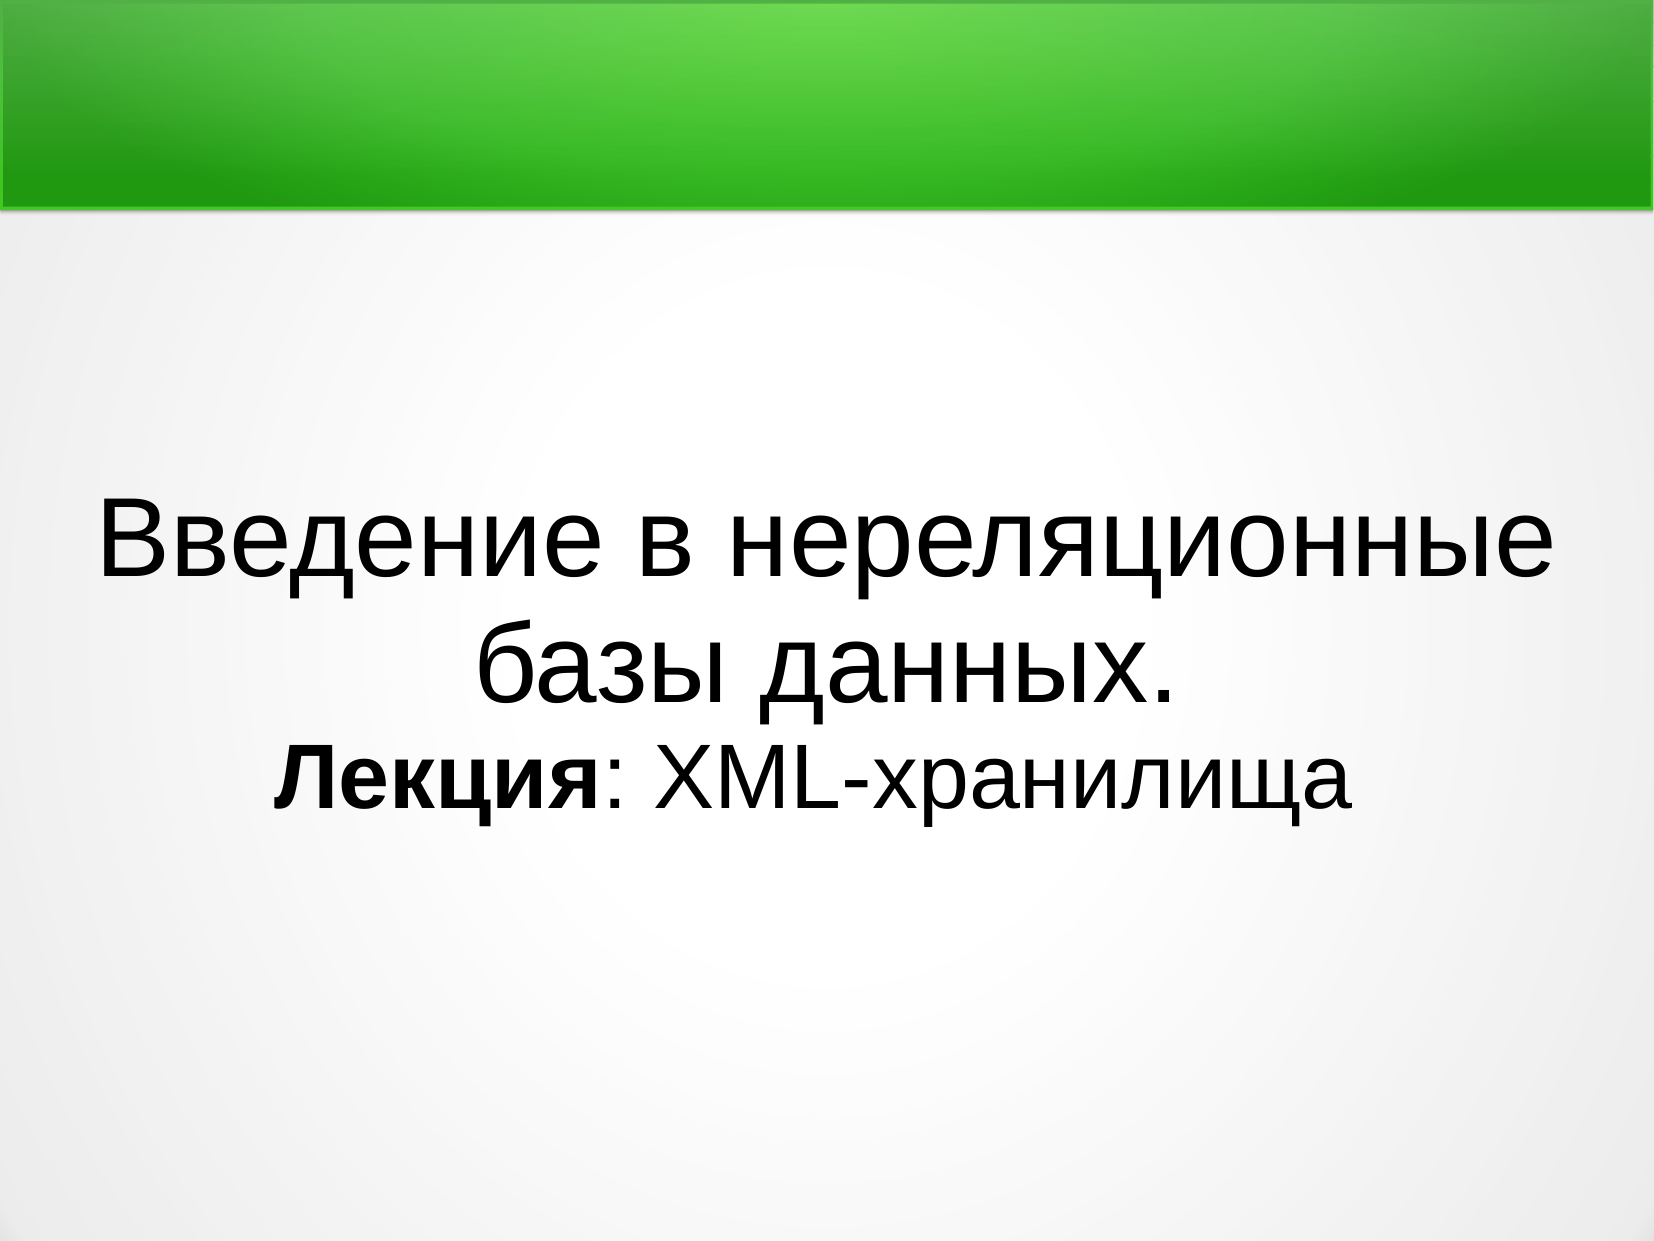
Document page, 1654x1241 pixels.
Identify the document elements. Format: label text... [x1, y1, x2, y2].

subtitle Введение в нереляционные базы данных. Лекция: XML-хранилища [82, 323, 1571, 981]
